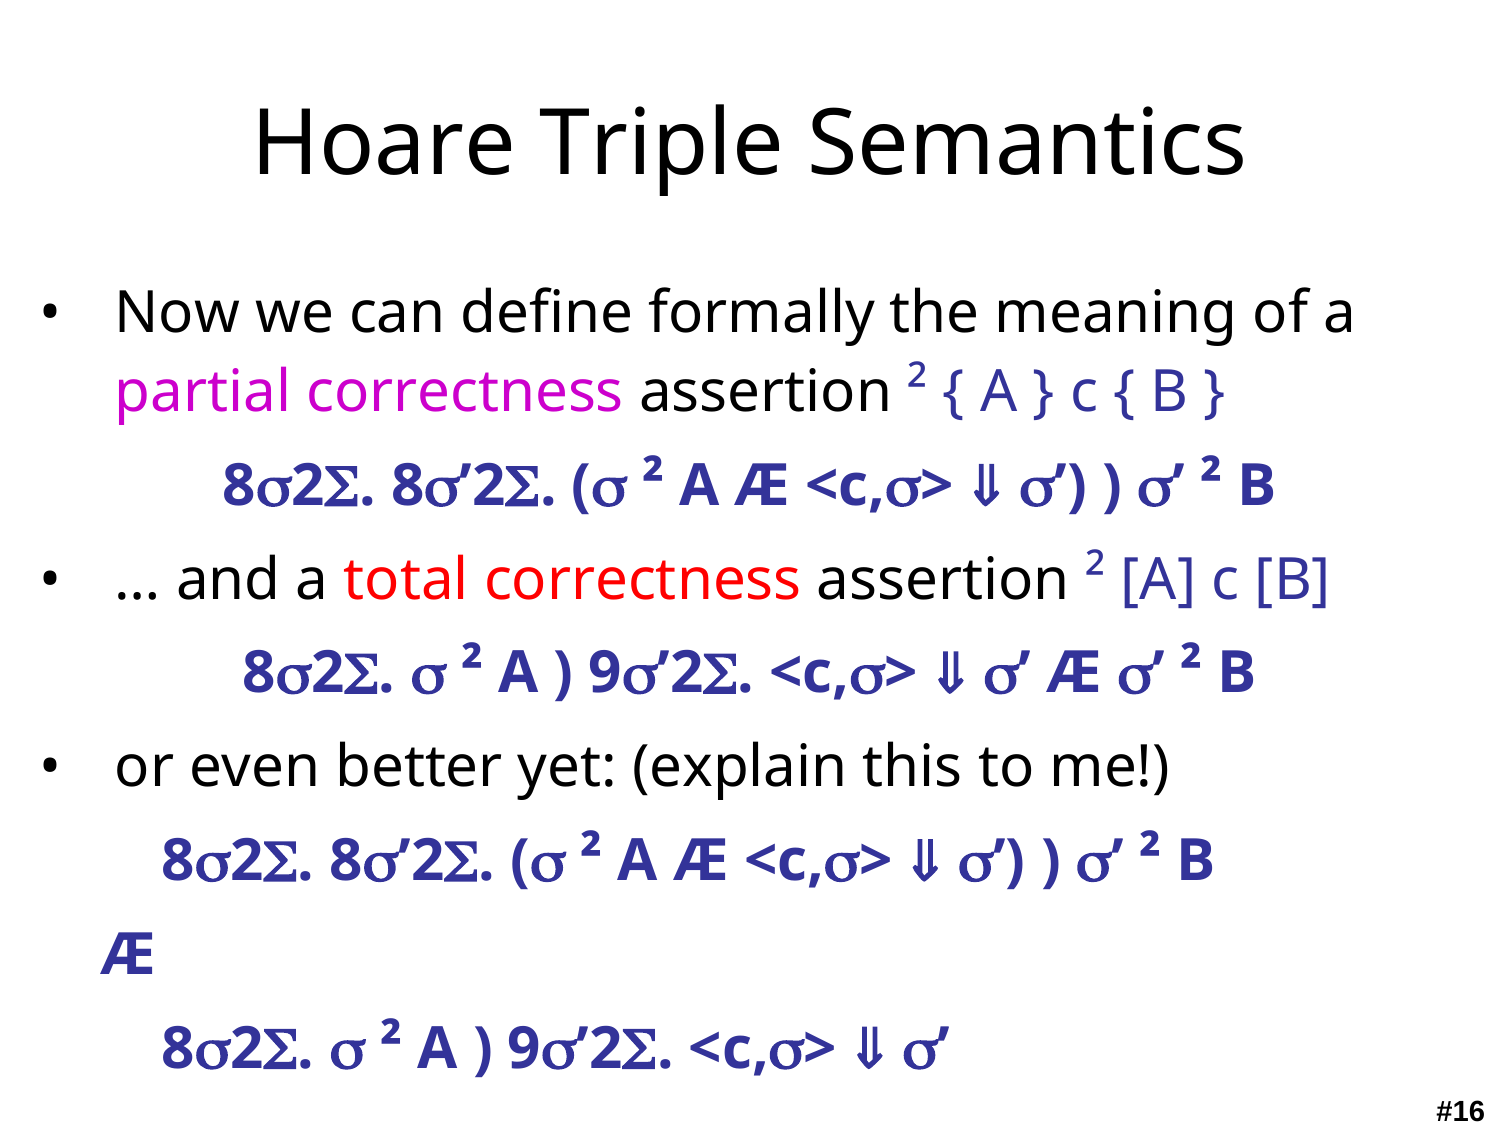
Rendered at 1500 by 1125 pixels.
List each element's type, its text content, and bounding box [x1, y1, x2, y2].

title Hoare Triple Semantics [24, 45, 1476, 233]
list Now we can define formally the meaning of a partial correctness assertion ² { A } c { B } 82. 8’2. ( ² A Æ <c,>  ’) ) ’ ² B … and a total correctness assertion ² [A] c [B] 82.  ² A ) 9’2. <c,>  ’ Æ ’ ² B or even better yet: (explain this to me!) 82. 8’2. ( ² A Æ <c,>  ’) ) ’ ² B Æ 82.  ² A ) 9’2. <c,>  ’ [24, 262, 1476, 1101]
